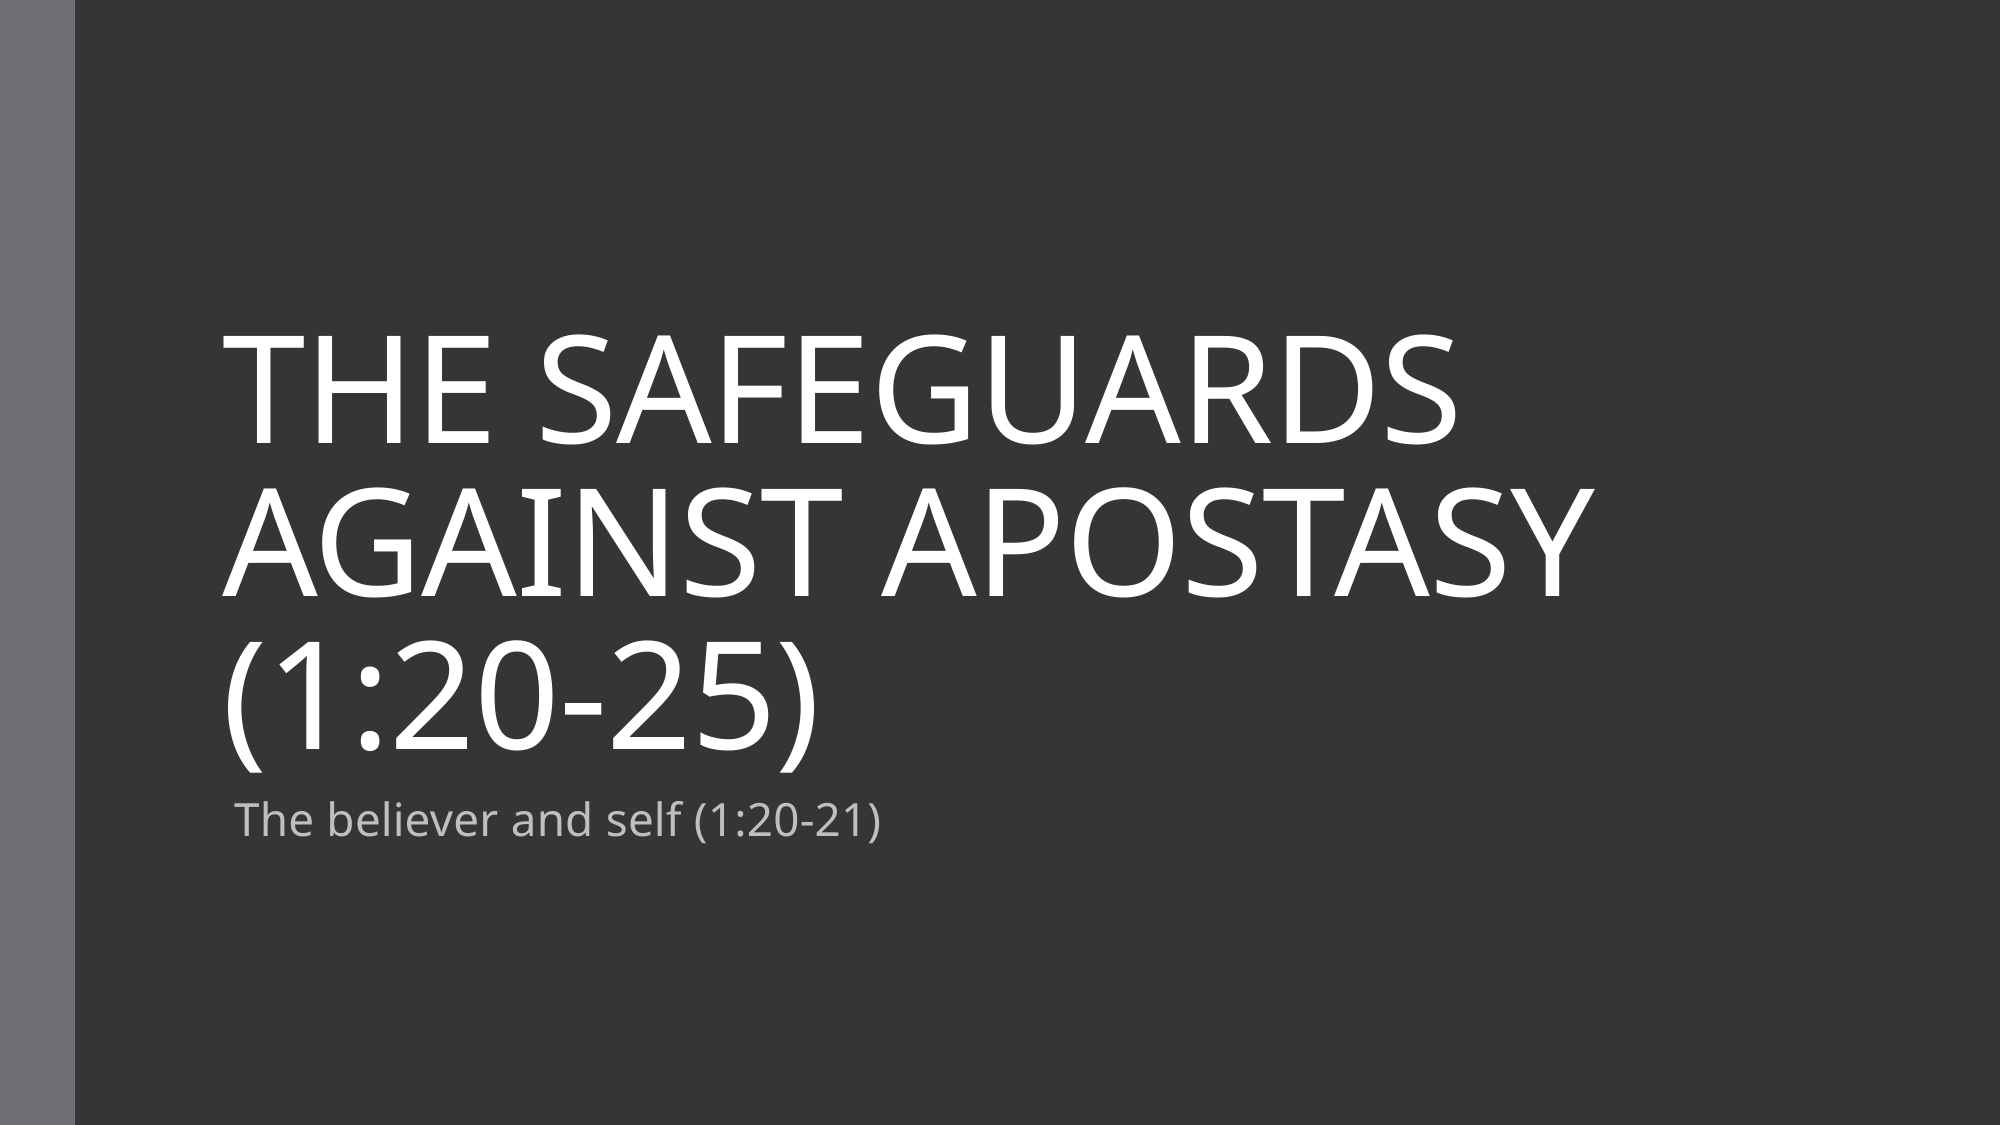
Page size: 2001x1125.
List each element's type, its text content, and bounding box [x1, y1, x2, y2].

subtitle The believer and self (1:20-21) [206, 787, 1752, 1066]
title THE SAFEGUARDS AGAINST APOSTASY (1:20-25) [206, 124, 1752, 787]
